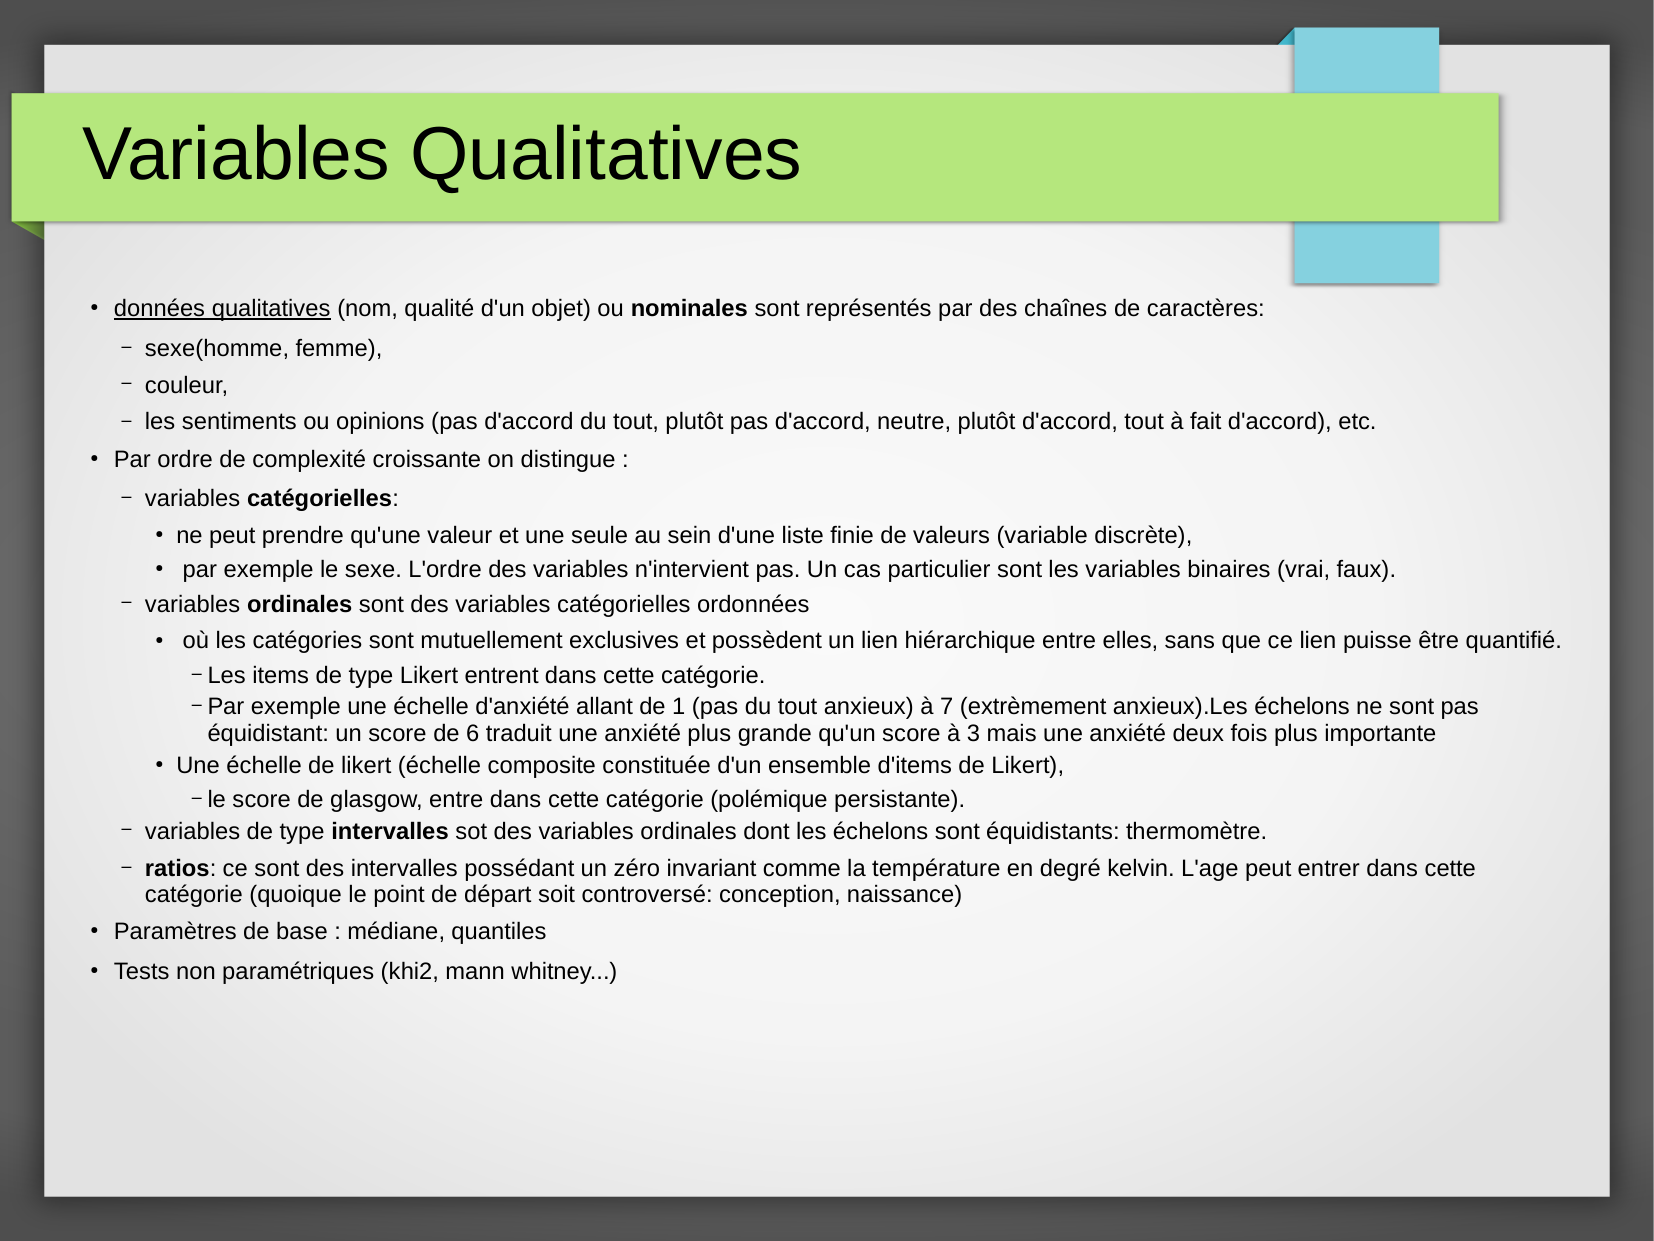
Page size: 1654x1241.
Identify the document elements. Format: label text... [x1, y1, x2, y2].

list données qualitatives (nom, qualité d'un objet) ou nominales sont représentés par des chaînes de caractères: sexe(homme, femme), couleur, les sentiments ou opinions (pas d'accord du tout, plutôt pas d'accord, neutre, plutôt d'accord, tout à fait d'accord), etc. Par ordre de complexité croissante on distingue : variables catégorielles: ne peut prendre qu'une valeur et une seule au sein d'une liste finie de valeurs (variable discrète), par exemple le sexe. L'ordre des variables n'intervient pas. Un cas particulier sont les variables binaires (vrai, faux). variables ordinales sont des variables catégorielles ordonnées où les catégories sont mutuellement exclusives et possèdent un lien hiérarchique entre elles, sans que ce lien puisse être quantifié. Les items de type Likert entrent dans cette catégorie. Par exemple une échelle d'anxiété allant de 1 (pas du tout anxieux) à 7 (extrèmement anxieux).Les échelons ne sont pas équidistant: un score de 6 traduit une anxiété plus grande qu'un score à 3 mais une anxiété deux fois plus importante Une échelle de likert (échelle composite constituée d'un ensemble d'items de Likert), le score de glasgow, entre dans cette catégorie (polémique persistante). variables de type intervalles sot des variables ordinales dont les échelons sont équidistants: thermomètre. ratios: ce sont des intervalles possédant un zéro invariant comme la température en degré kelvin. L'age peut entrer dans cette catégorie (quoique le point de départ soit controversé: conception, naissance) Paramètres de base : médiane, quantiles Tests non paramétriques (khi2, mann whitney...) [82, 295, 1571, 1015]
title Variables Qualitatives [82, 94, 1264, 213]
picture [0, 0, 1654, 1241]
